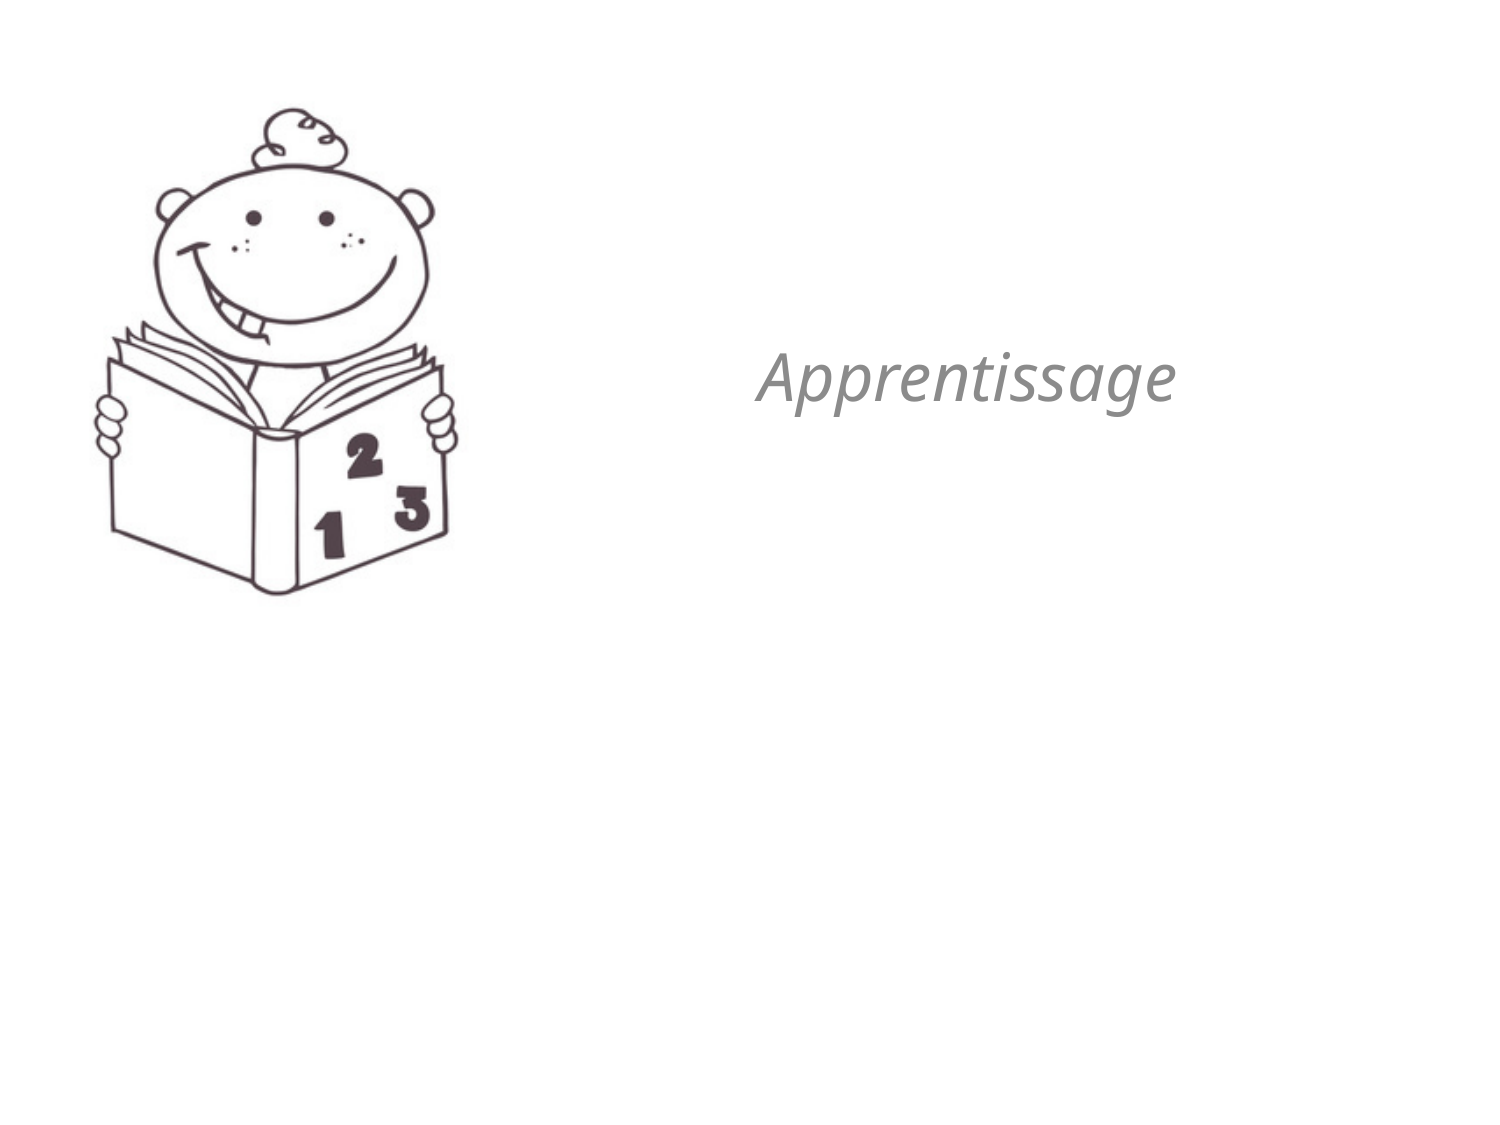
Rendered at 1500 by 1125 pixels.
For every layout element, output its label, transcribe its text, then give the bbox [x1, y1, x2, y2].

picture [76, 88, 483, 614]
text_box Apprentissage [483, 139, 1471, 611]
